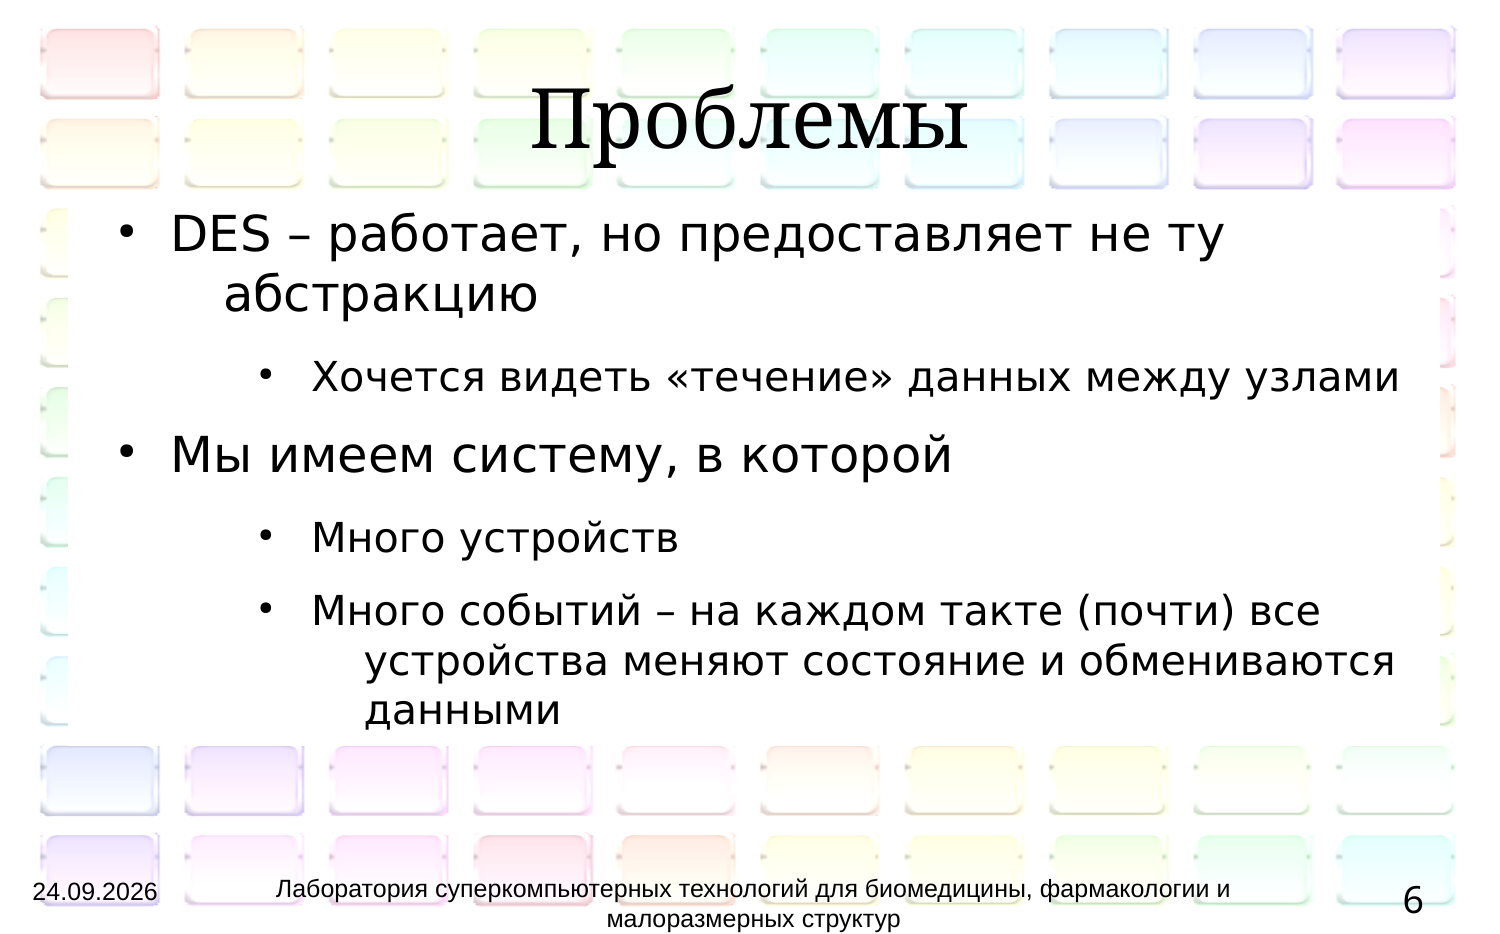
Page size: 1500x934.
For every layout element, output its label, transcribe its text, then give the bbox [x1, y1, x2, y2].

picture [0, 0, 1500, 933]
list DES – работает, но предоставляет не ту абстракцию Хочется видеть «течение» данных между узлами Мы имеем систему, в которой Много устройств Много событий – на каждом такте (почти) все устройства меняют состояние и обмениваются данными [68, 194, 1441, 746]
title Проблемы [75, 57, 1426, 173]
text_box <number> [1387, 868, 1473, 918]
text_box Лаборатория суперкомпьютерных технологий для биомедицины, фармакологии и малоразмерных структур [171, 864, 1338, 915]
text_box 18.11.2012 [17, 868, 184, 918]
